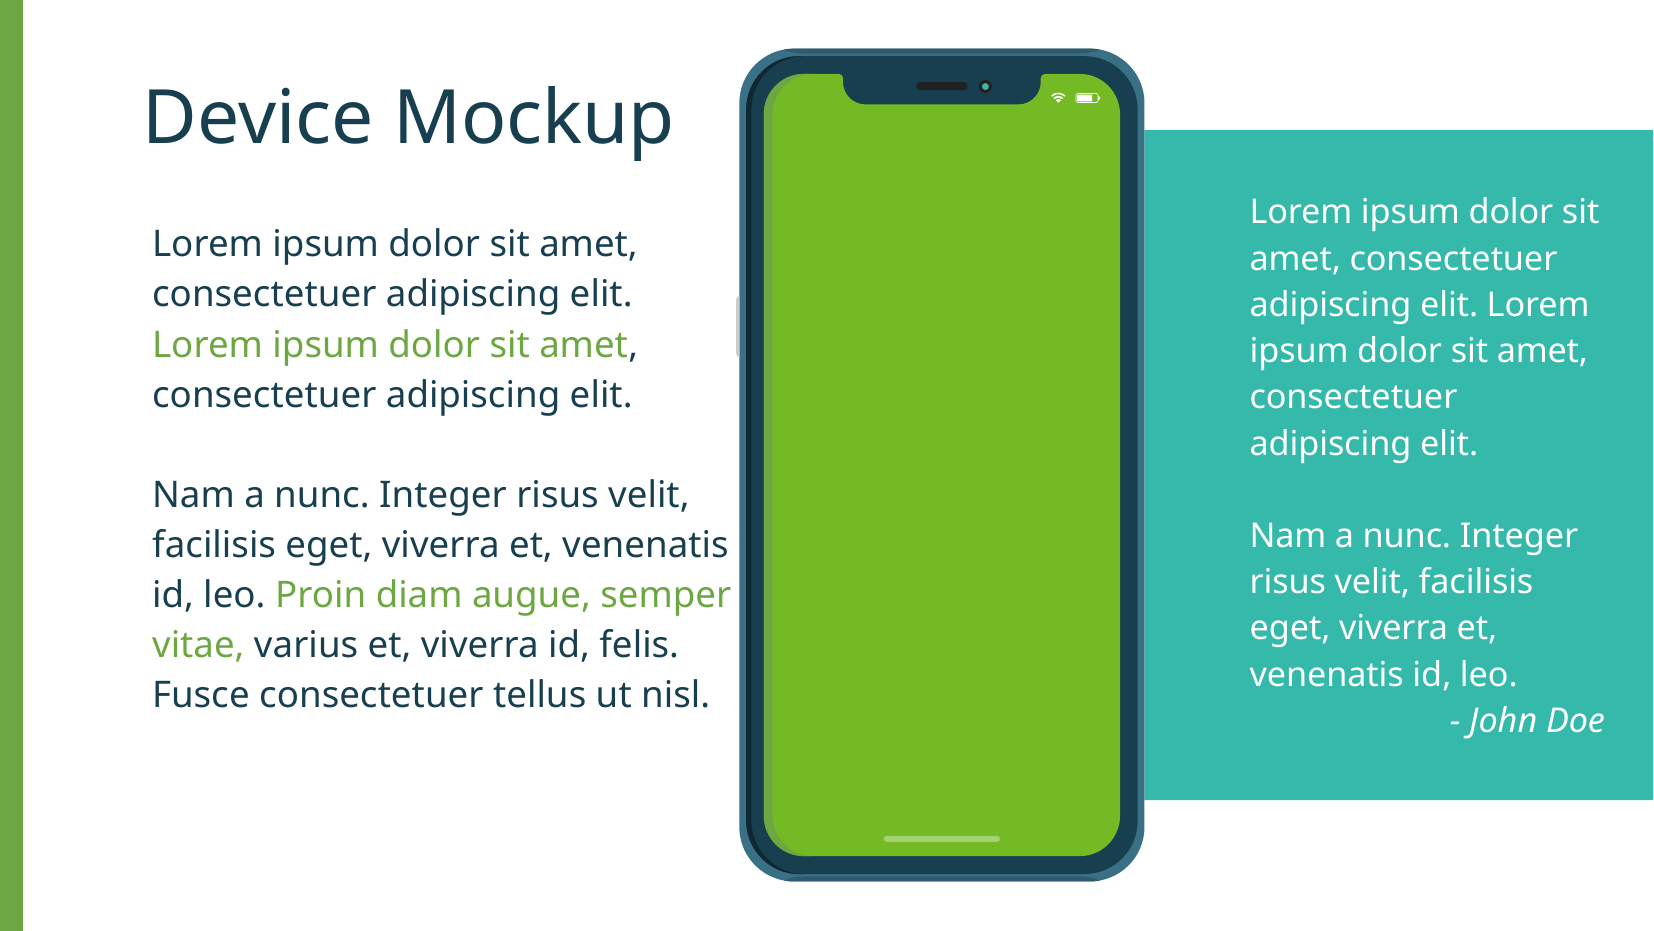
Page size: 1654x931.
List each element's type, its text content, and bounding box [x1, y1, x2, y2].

list Lorem ipsum dolor sit amet, consectetuer adipiscing elit. Lorem ipsum dolor sit amet, consectetuer adipiscing elit. Nam a nunc. Integer risus velit, facilisis eget, viverra et, venenatis id, leo. - John Doe [1185, 165, 1606, 766]
text_box [736, 48, 1654, 882]
title Device Mockup [82, 37, 736, 193]
list Lorem ipsum dolor sit amet, consectetuer adipiscing elit. Lorem ipsum dolor sit amet, consectetuer adipiscing elit. Nam a nunc. Integer risus velit, facilisis eget, viverra et, venenatis id, leo. Proin diam augue, semper vitae, varius et, viverra id, felis. Fusce consectetuer tellus ut nisl. [82, 217, 736, 736]
